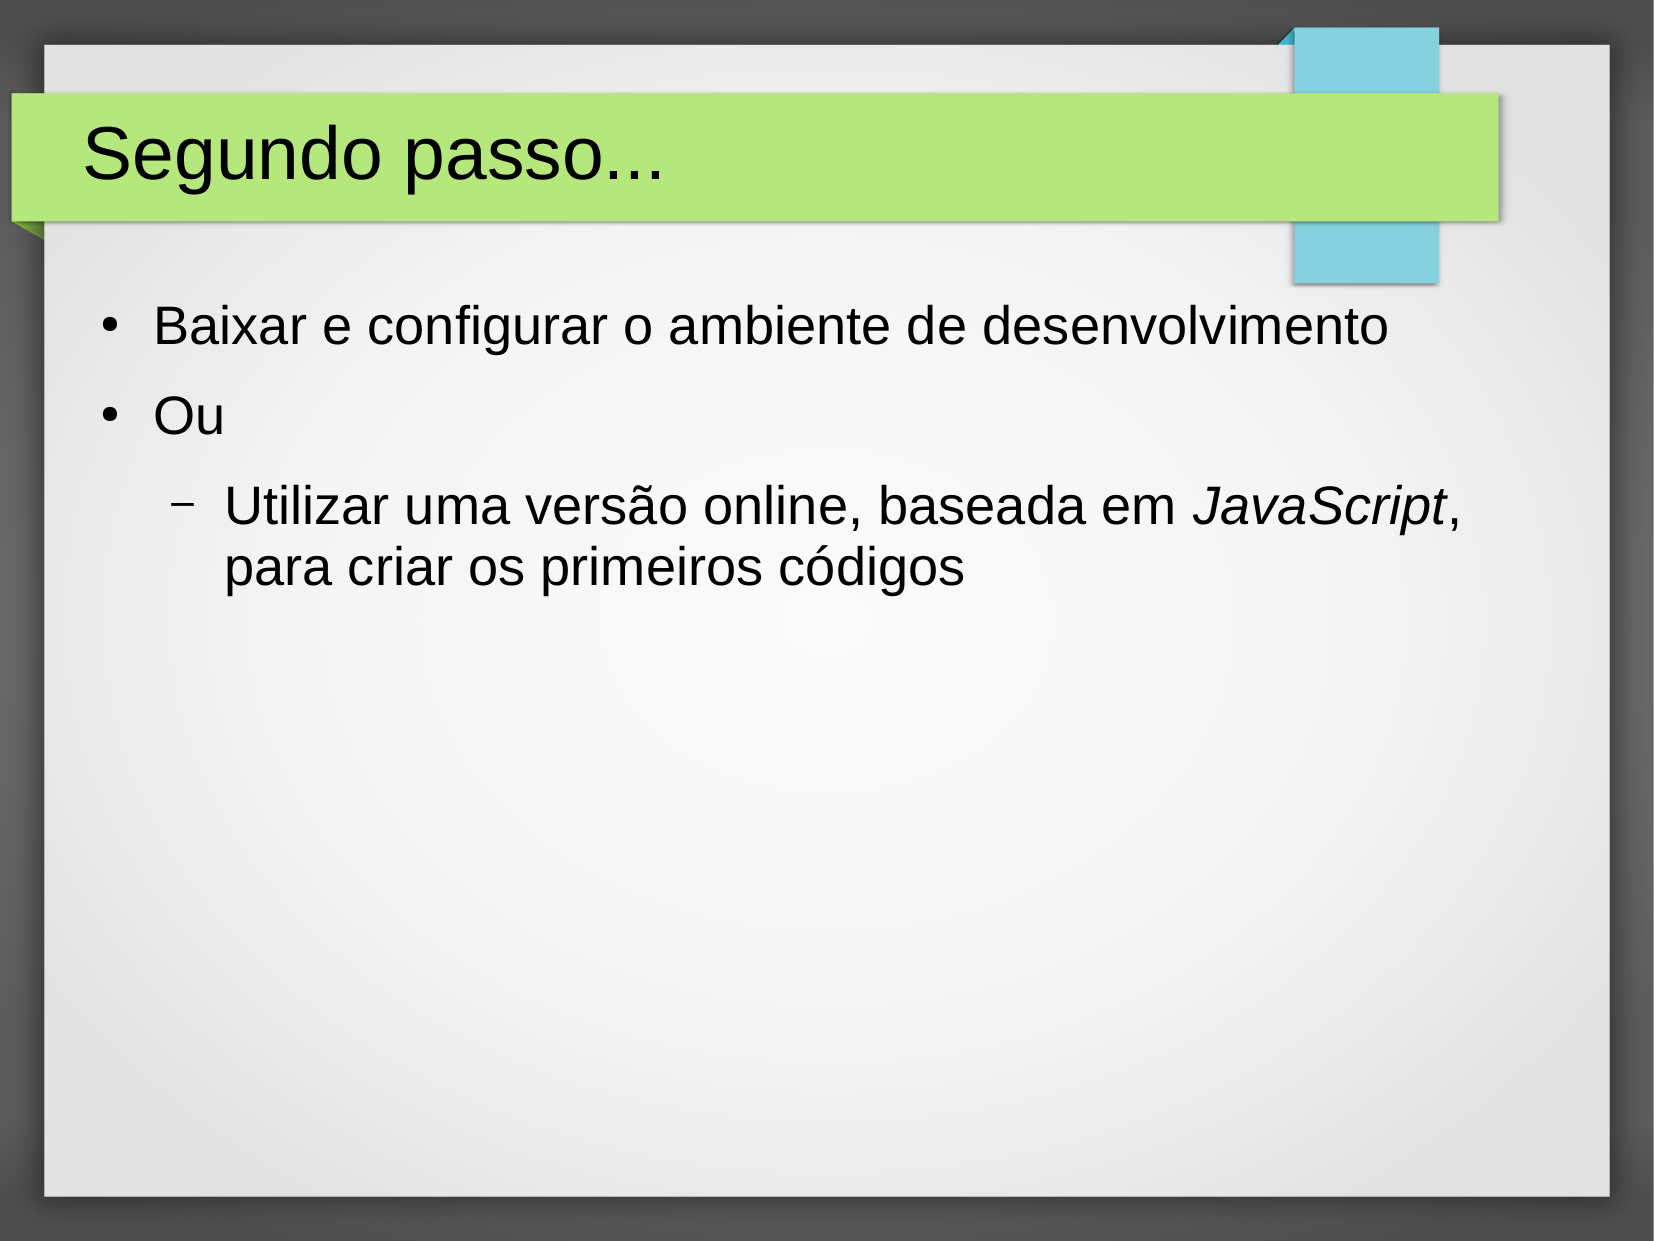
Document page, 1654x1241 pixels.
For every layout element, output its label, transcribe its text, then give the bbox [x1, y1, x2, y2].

title Segundo passo... [82, 94, 1264, 213]
list Baixar e configurar o ambiente de desenvolvimento Ou Utilizar uma versão online, baseada em JavaScript, para criar os primeiros códigos [82, 295, 1571, 1015]
picture [0, 0, 1654, 1241]
